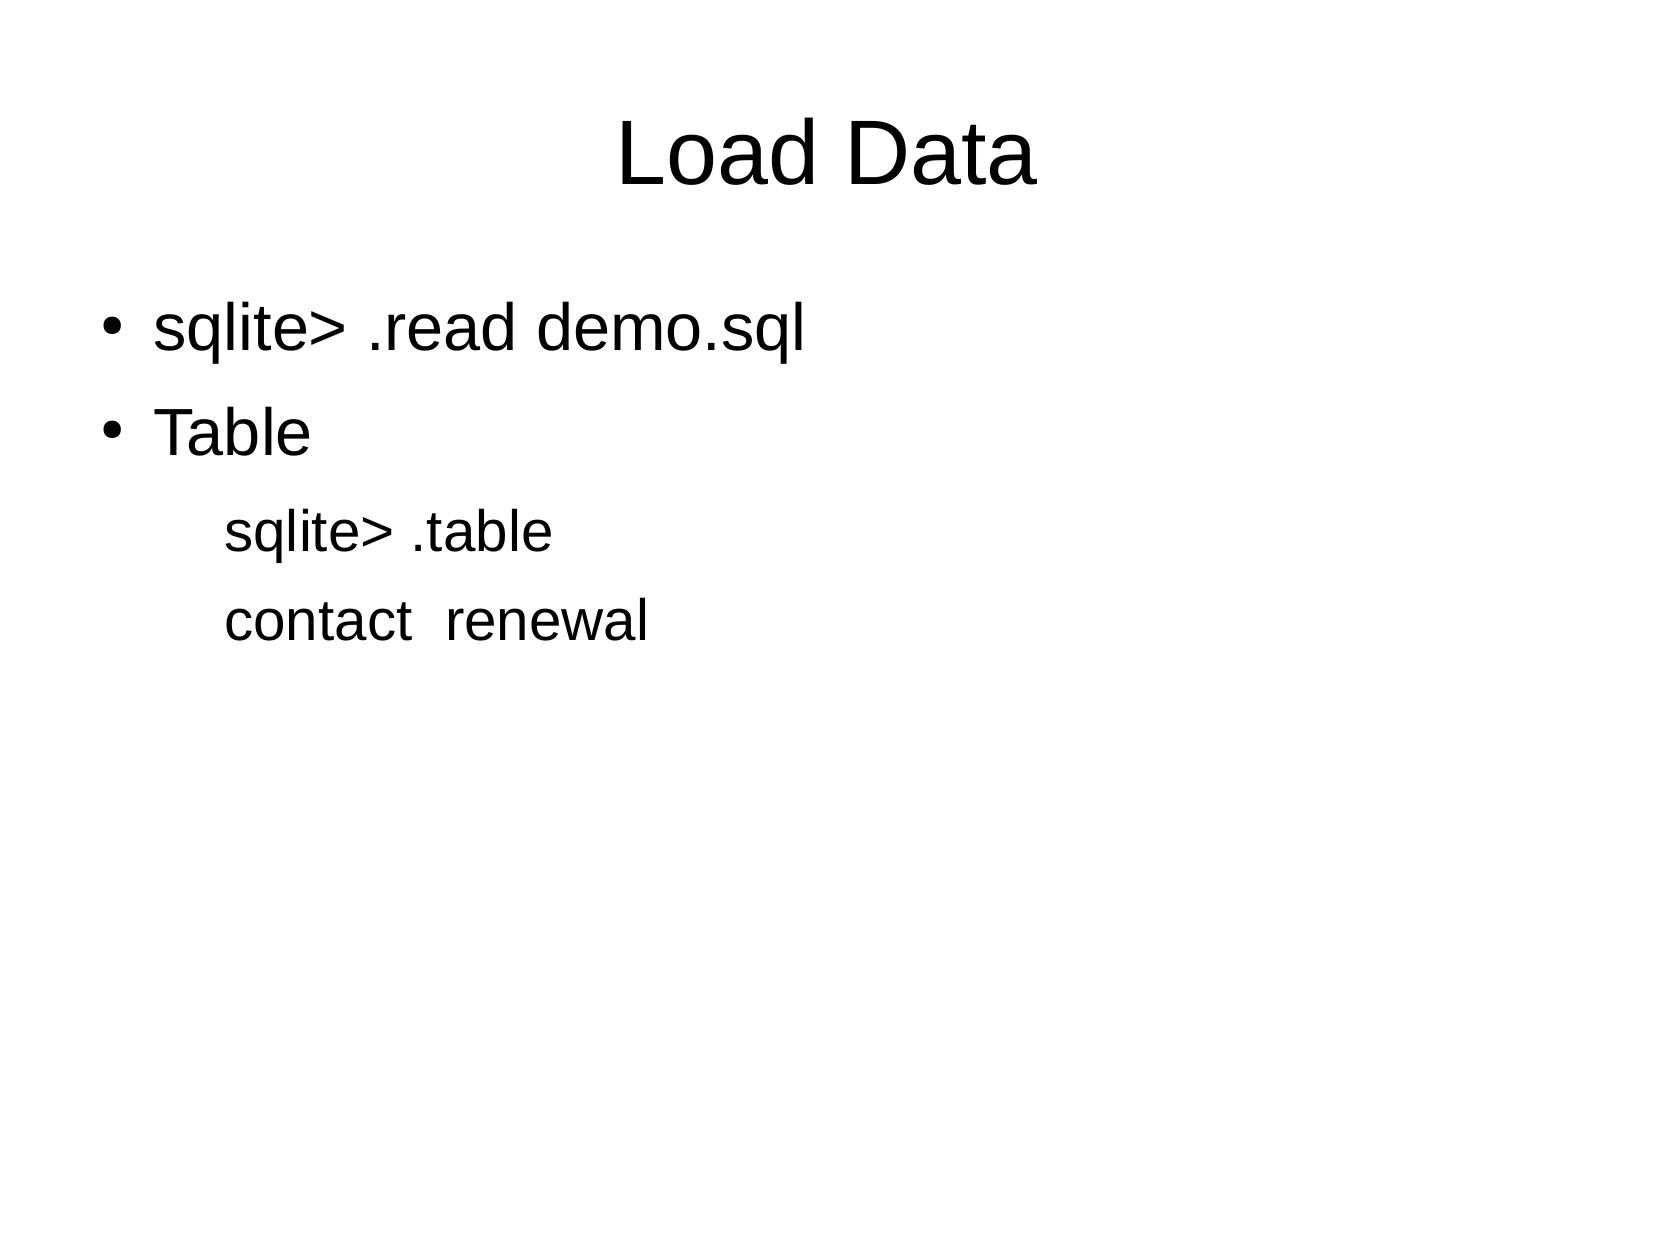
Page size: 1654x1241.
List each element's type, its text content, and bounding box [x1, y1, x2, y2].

title Load Data [82, 49, 1571, 257]
list sqlite> .read demo.sql Table sqlite> .table contact renewal [82, 290, 1571, 1010]
